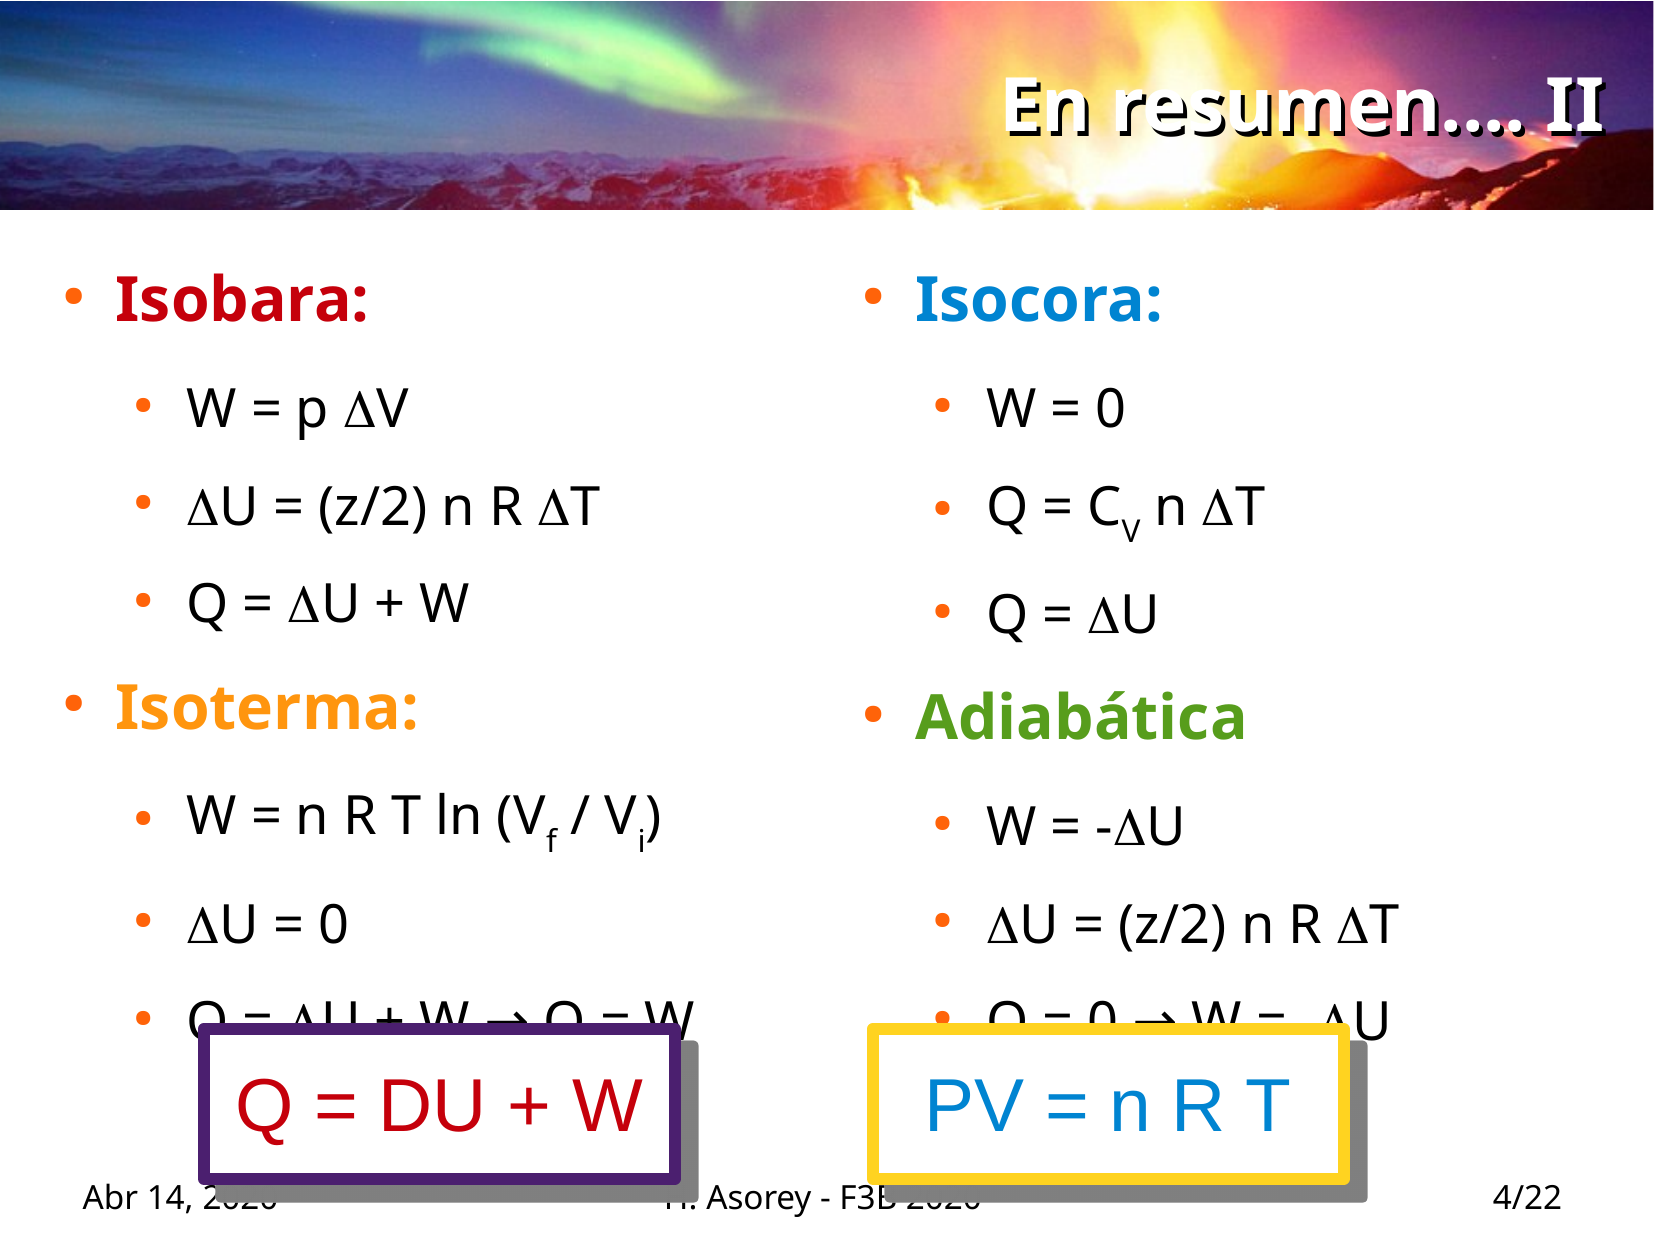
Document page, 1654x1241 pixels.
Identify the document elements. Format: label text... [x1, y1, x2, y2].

picture [0, 1, 1654, 210]
list Isobara: W = p DV DU = (z/2) n R DT Q = DU + W Isoterma: W = n R T ln (Vf / Vi) DU = 0 Q = DU + W → Q = W [45, 255, 807, 1156]
text_box Q = DU + W [203, 1028, 675, 1179]
text_box PV = n R T [872, 1028, 1344, 1179]
title En resumen.... II [45, 15, 1606, 191]
list Isocora: W = 0 Q = CV n DT Q = DU Adiabática W = -DU DU = (z/2) n R DT Q = 0 → W = -DU [844, 255, 1606, 1156]
